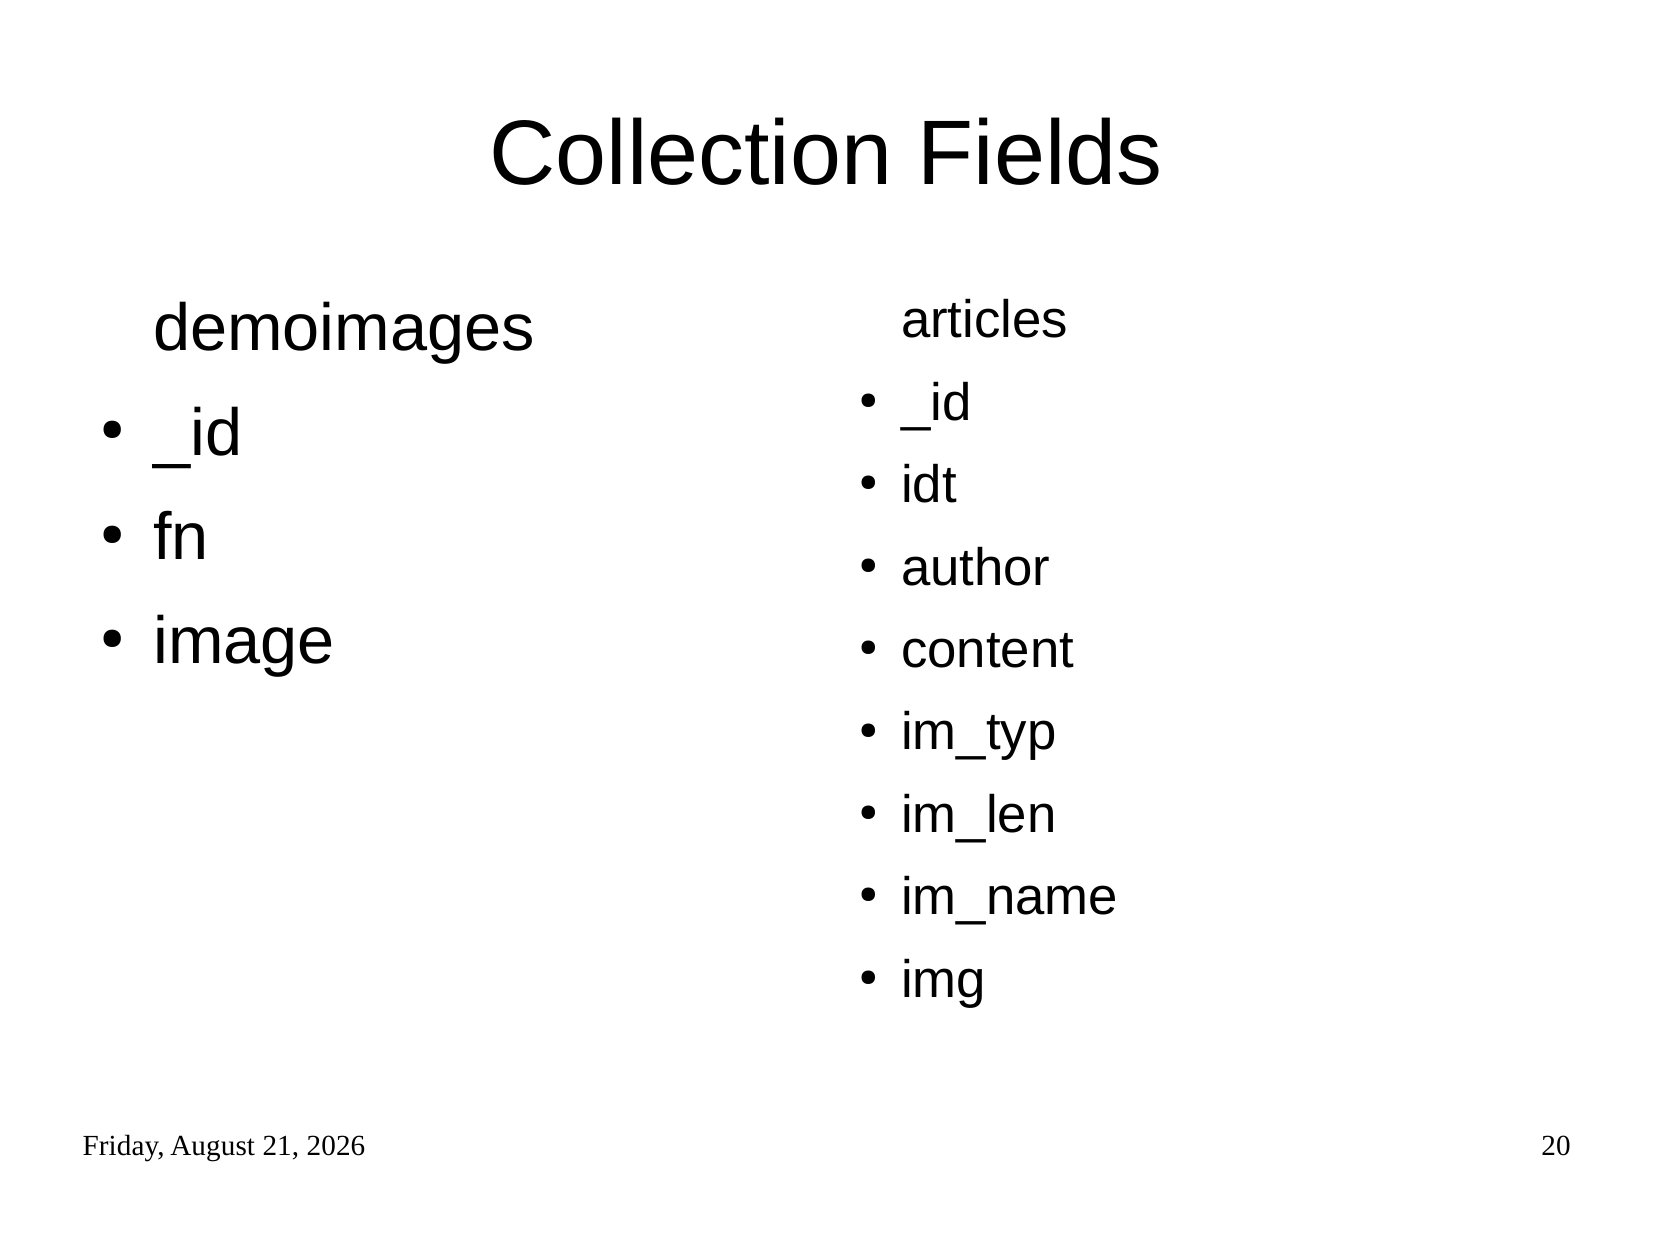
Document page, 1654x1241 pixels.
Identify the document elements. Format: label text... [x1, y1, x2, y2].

list articles _id idt author content im_typ im_len im_name img [845, 290, 1572, 1010]
title Collection Fields [82, 49, 1571, 257]
list demoimages _id fn image [82, 290, 809, 1010]
